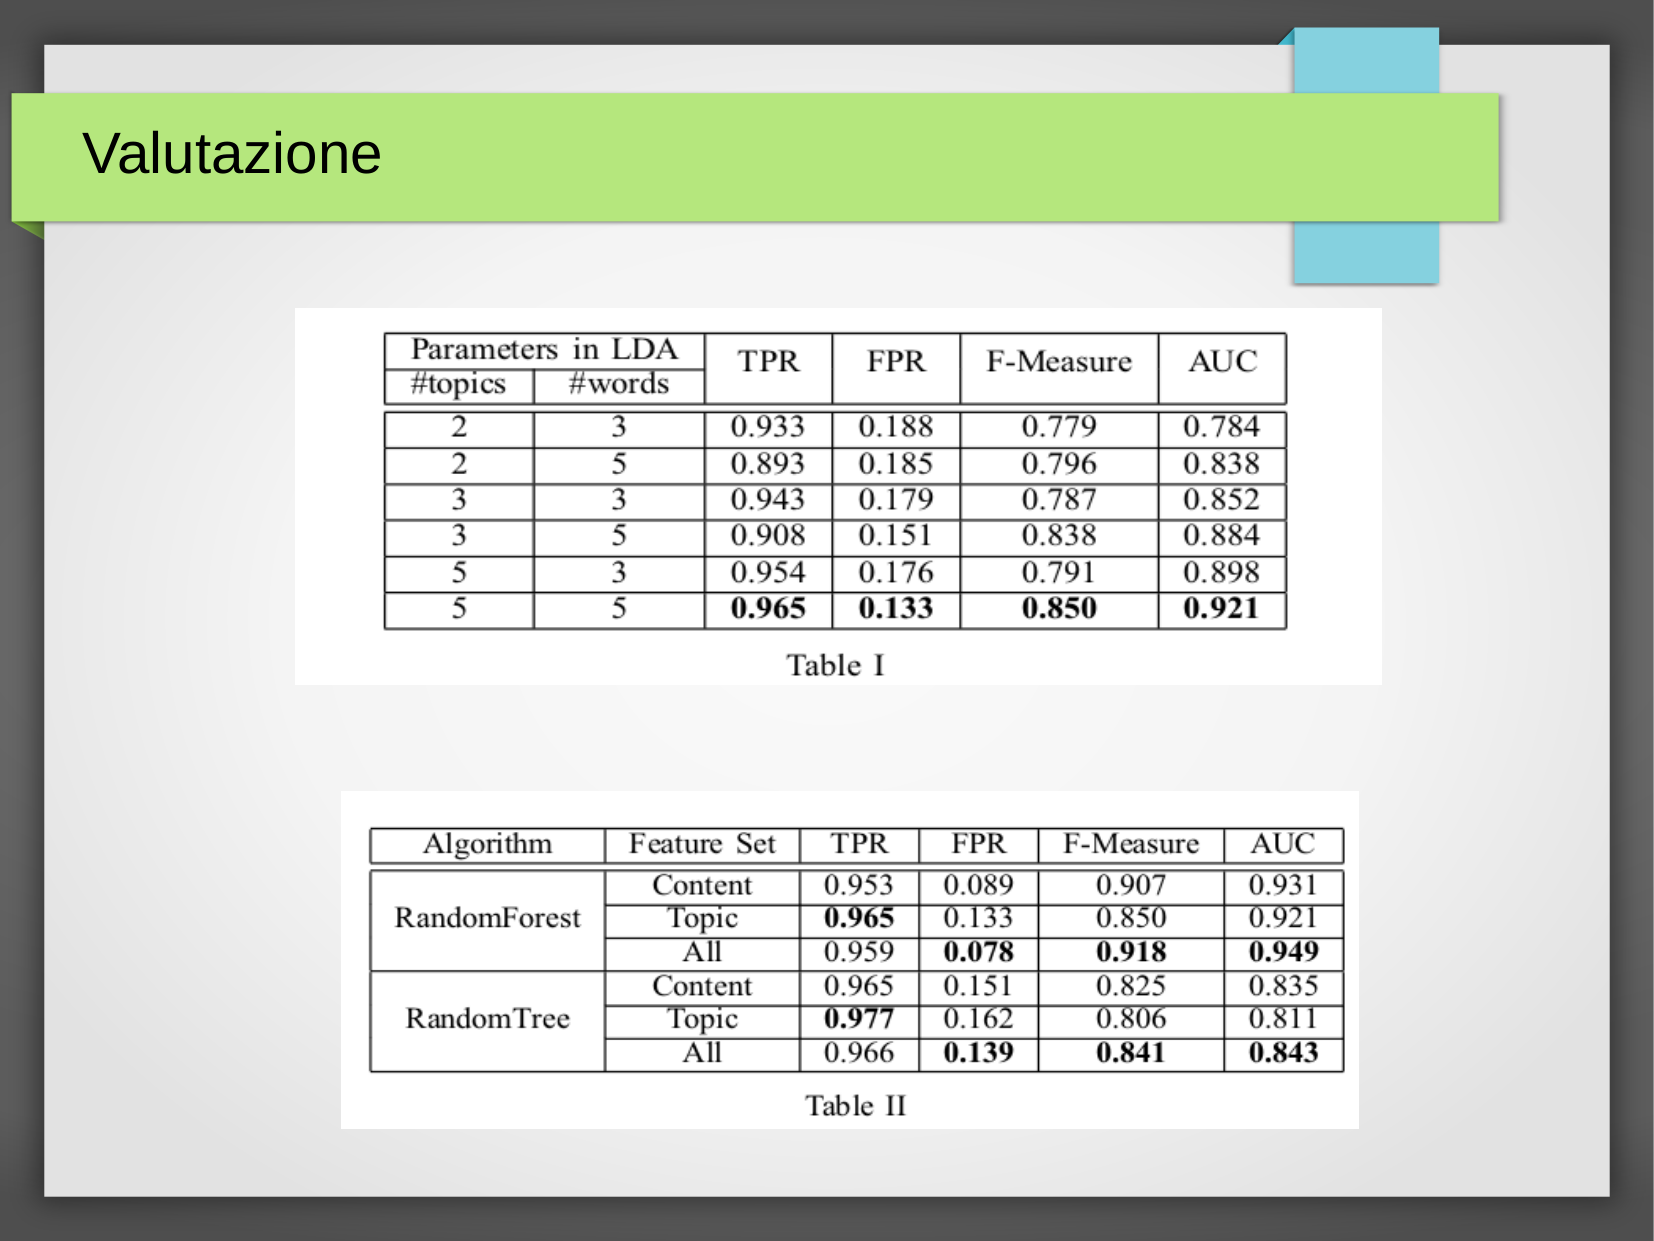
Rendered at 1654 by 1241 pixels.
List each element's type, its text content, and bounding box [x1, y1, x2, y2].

title Valutazione [82, 94, 1477, 213]
picture [0, 0, 1654, 1241]
